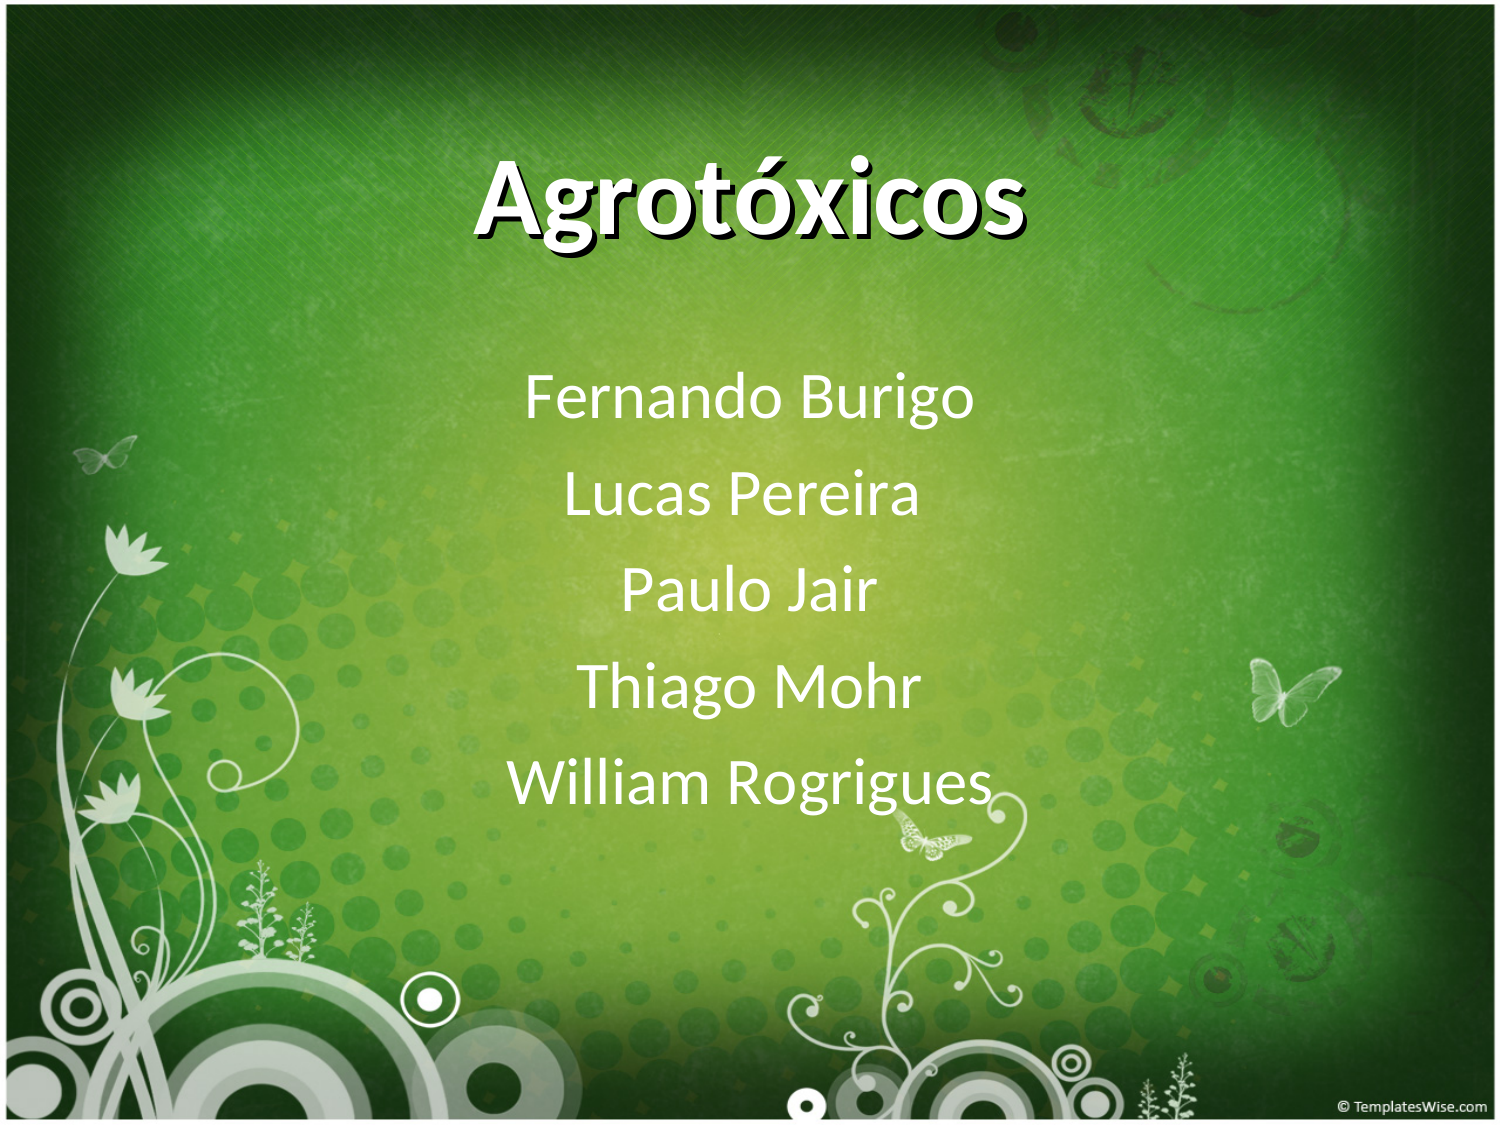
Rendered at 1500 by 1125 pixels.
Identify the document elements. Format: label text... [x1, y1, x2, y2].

text_box Fernando Burigo Lucas Pereira Paulo Jair Thiago Mohr William Rogrigues [225, 344, 1276, 826]
picture [0, 0, 1500, 1125]
title Agrotóxicos [112, 112, 1388, 268]
